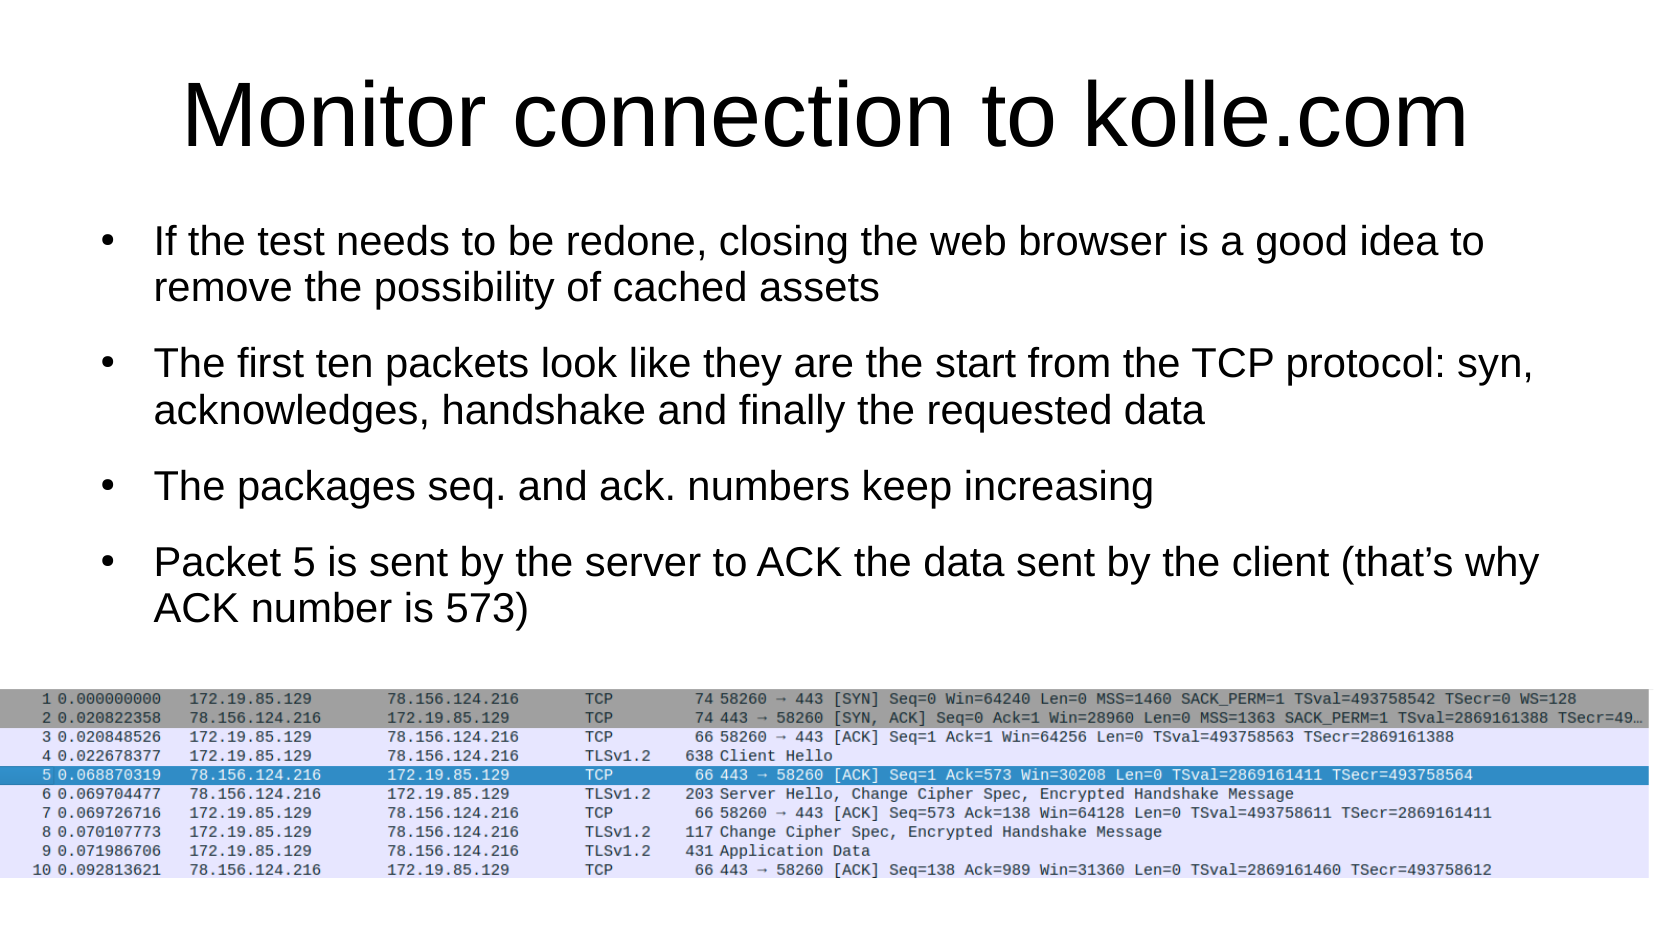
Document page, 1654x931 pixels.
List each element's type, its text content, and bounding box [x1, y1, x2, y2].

picture [0, 689, 1654, 878]
list If the test needs to be redone, closing the web browser is a good idea to remove the possibility of cached assets The first ten packets look like they are the start from the TCP protocol: syn, acknowledges, handshake and finally the requested data The packages seq. and ack. numbers keep increasing Packet 5 is sent by the server to ACK the data sent by the client (that’s why ACK number is 573) [82, 217, 1571, 689]
title Monitor connection to kolle.com [82, 37, 1571, 193]
